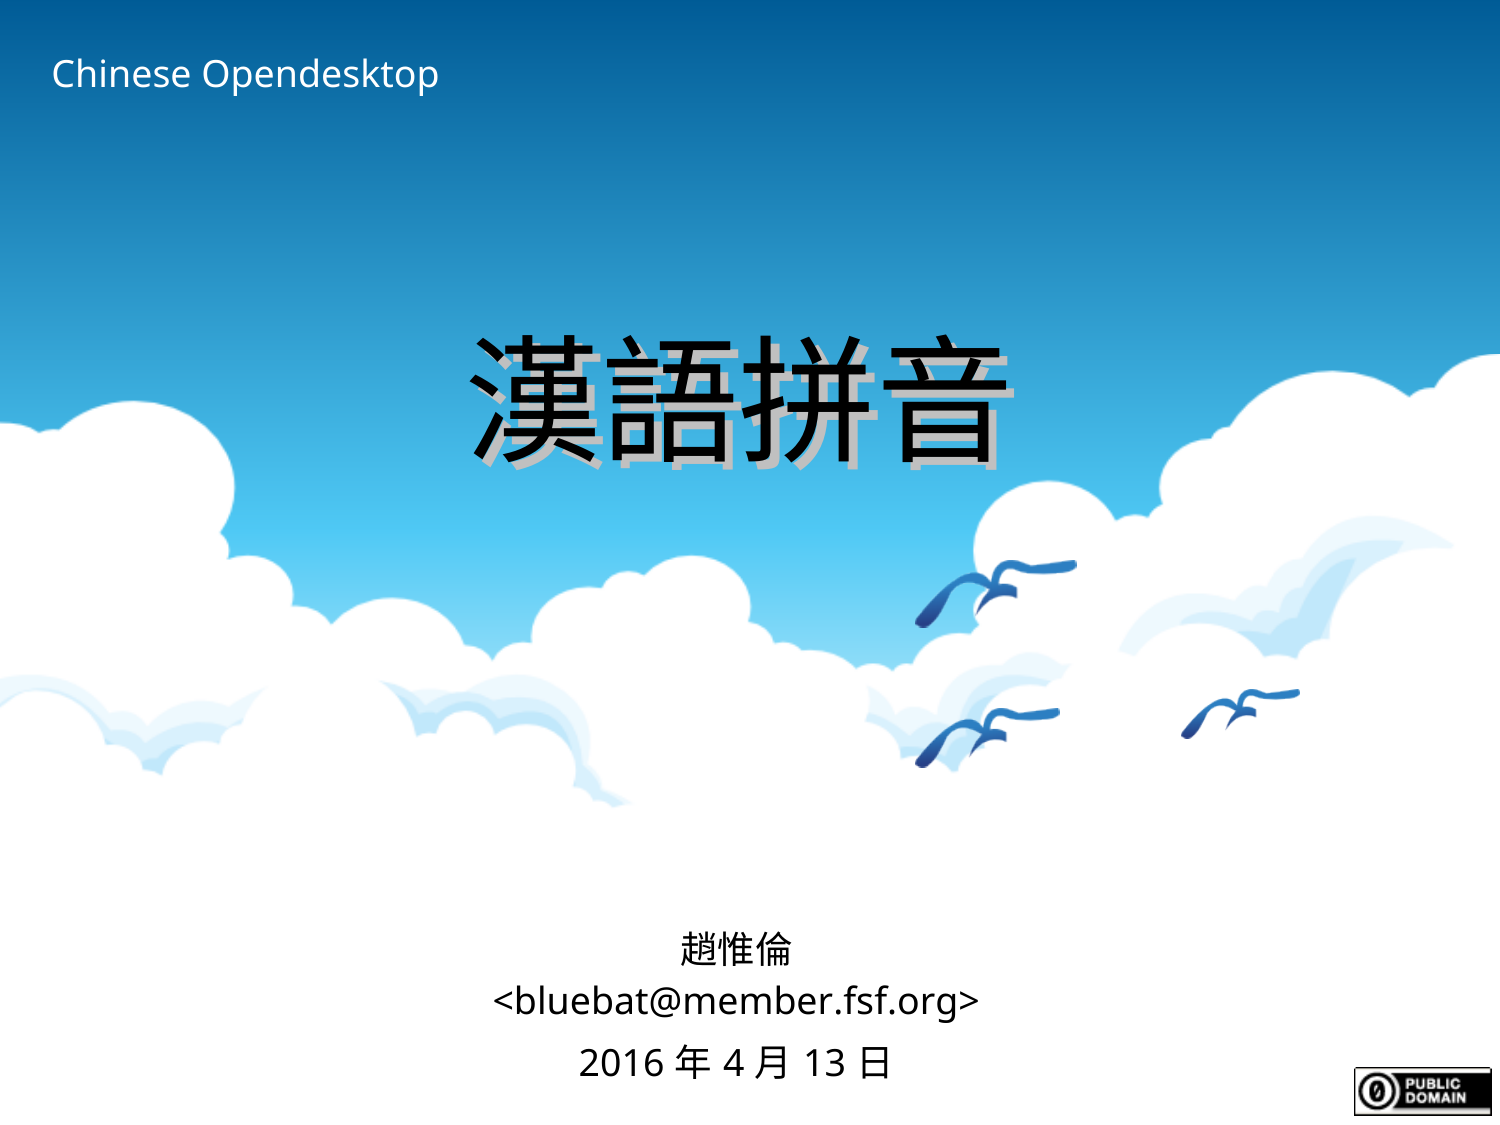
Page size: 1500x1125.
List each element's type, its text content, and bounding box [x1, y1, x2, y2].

picture [0, 354, 1500, 1125]
text_box 趙惟倫 <bluebat@member.fsf.org> 2016年4月13日 [400, 912, 1116, 1083]
text_box Chinese Opendesktop [36, 39, 1200, 107]
title 漢語拼音 [449, 275, 1218, 495]
